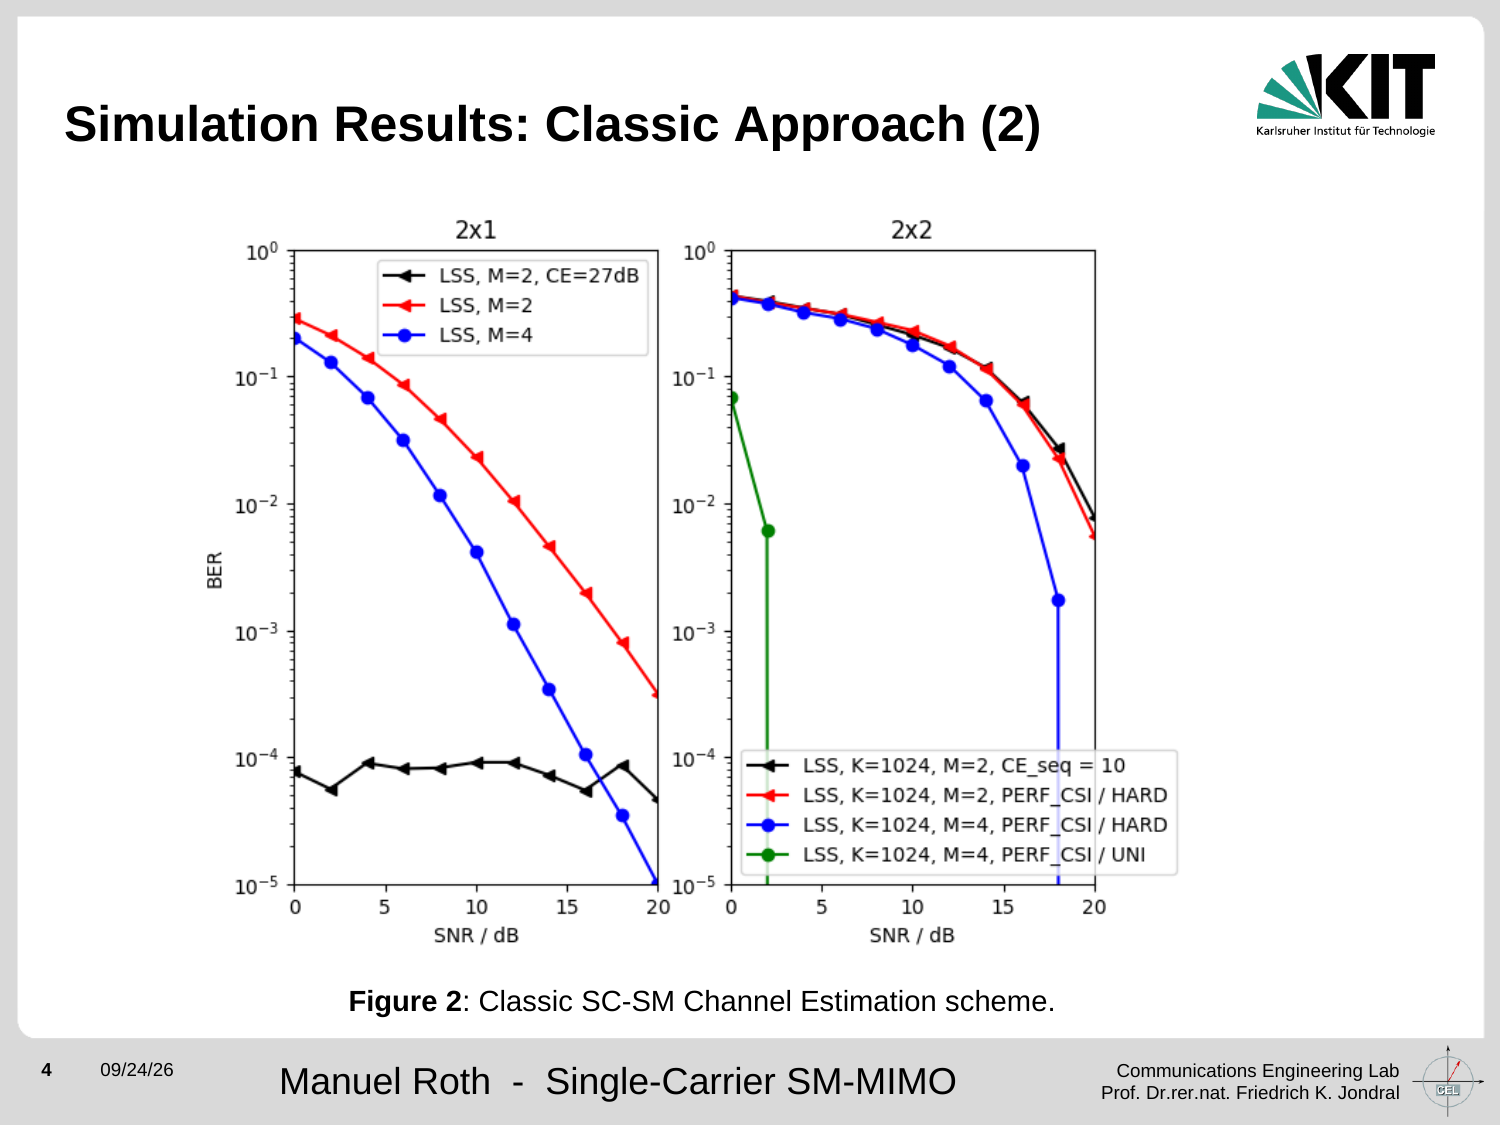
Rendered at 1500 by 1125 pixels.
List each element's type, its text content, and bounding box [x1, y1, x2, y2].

picture [0, 0, 1500, 1125]
title Simulation Results: Classic Approach (2) [64, 59, 1198, 152]
text_box Figure 2: Classic SC-SM Channel Estimation scheme. [135, 975, 1186, 1025]
